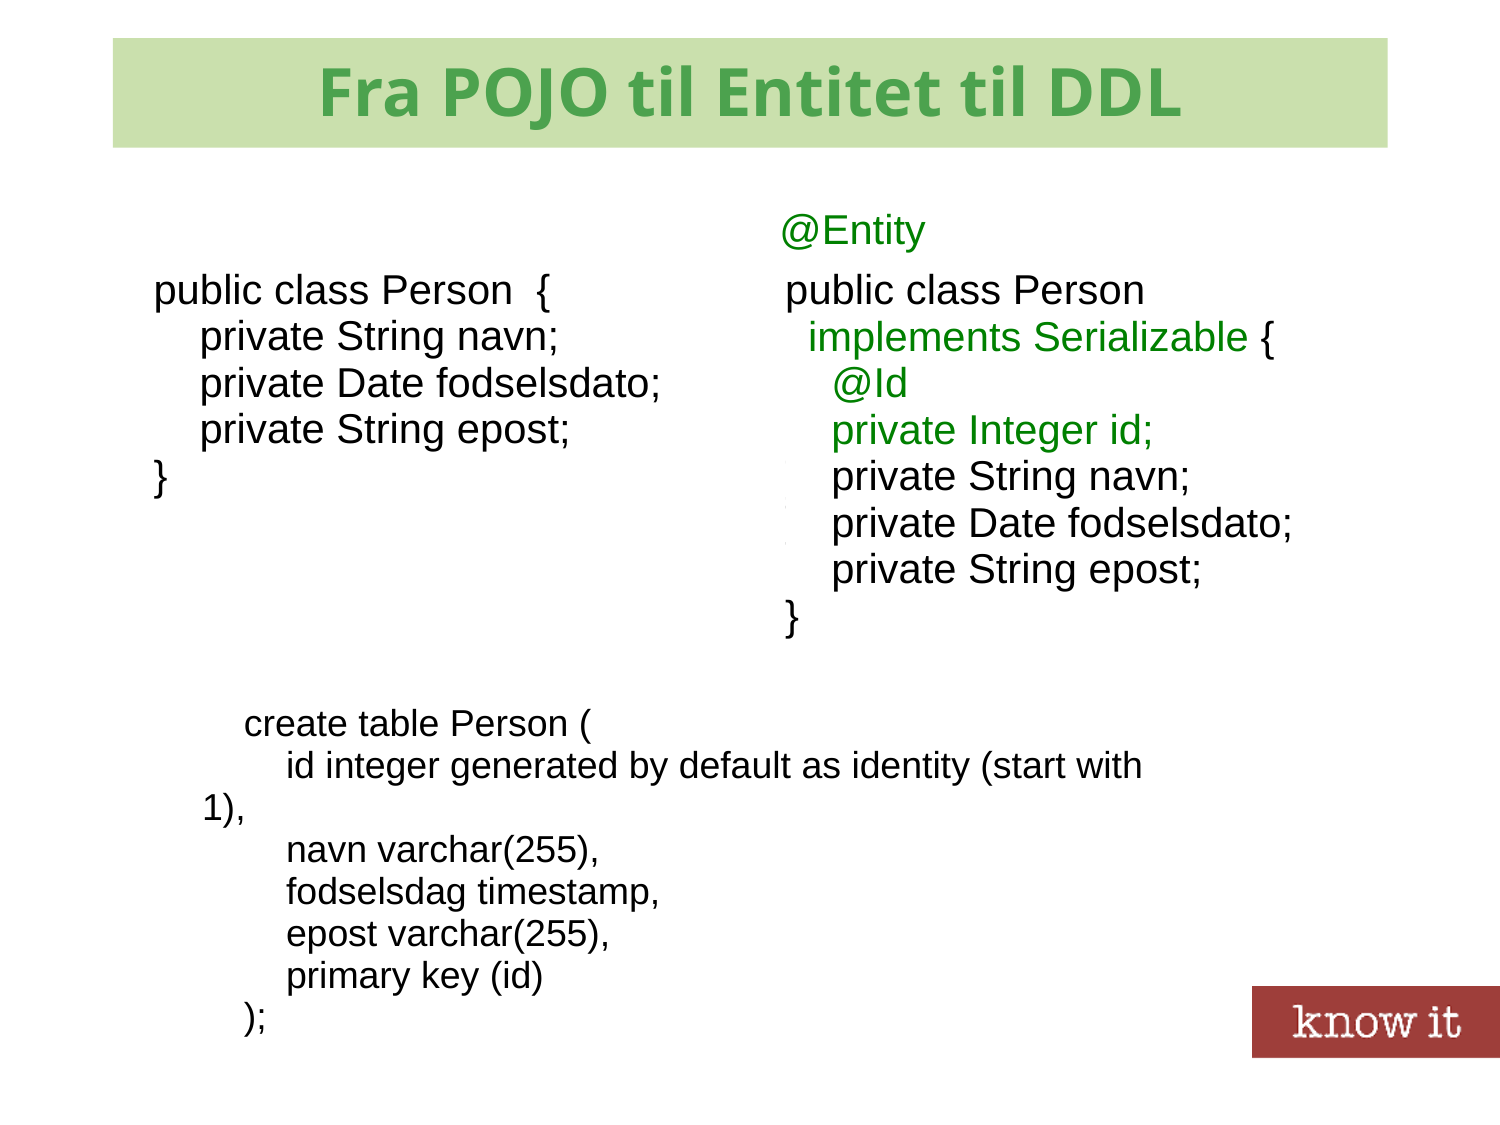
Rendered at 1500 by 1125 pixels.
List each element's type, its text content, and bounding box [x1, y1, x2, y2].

picture [1252, 986, 1500, 1058]
text_box Fra POJO til Entitet til DDL [112, 38, 1388, 148]
text_box create table Person ( id integer generated by default as identity (start with 1), navn varchar(255), fodselsdag timestamp, epost varchar(255), primary key (id) ); [187, 694, 1211, 1004]
text_box public class Person { private String navn; private Date fodselsdato; private String epost; } [153, 265, 785, 500]
text_box public class Person implements Serializable { @Id private Integer id; private String navn; private Date fodselsdato; private String epost; } [785, 265, 1418, 640]
text_box @Entity [779, 206, 1412, 254]
